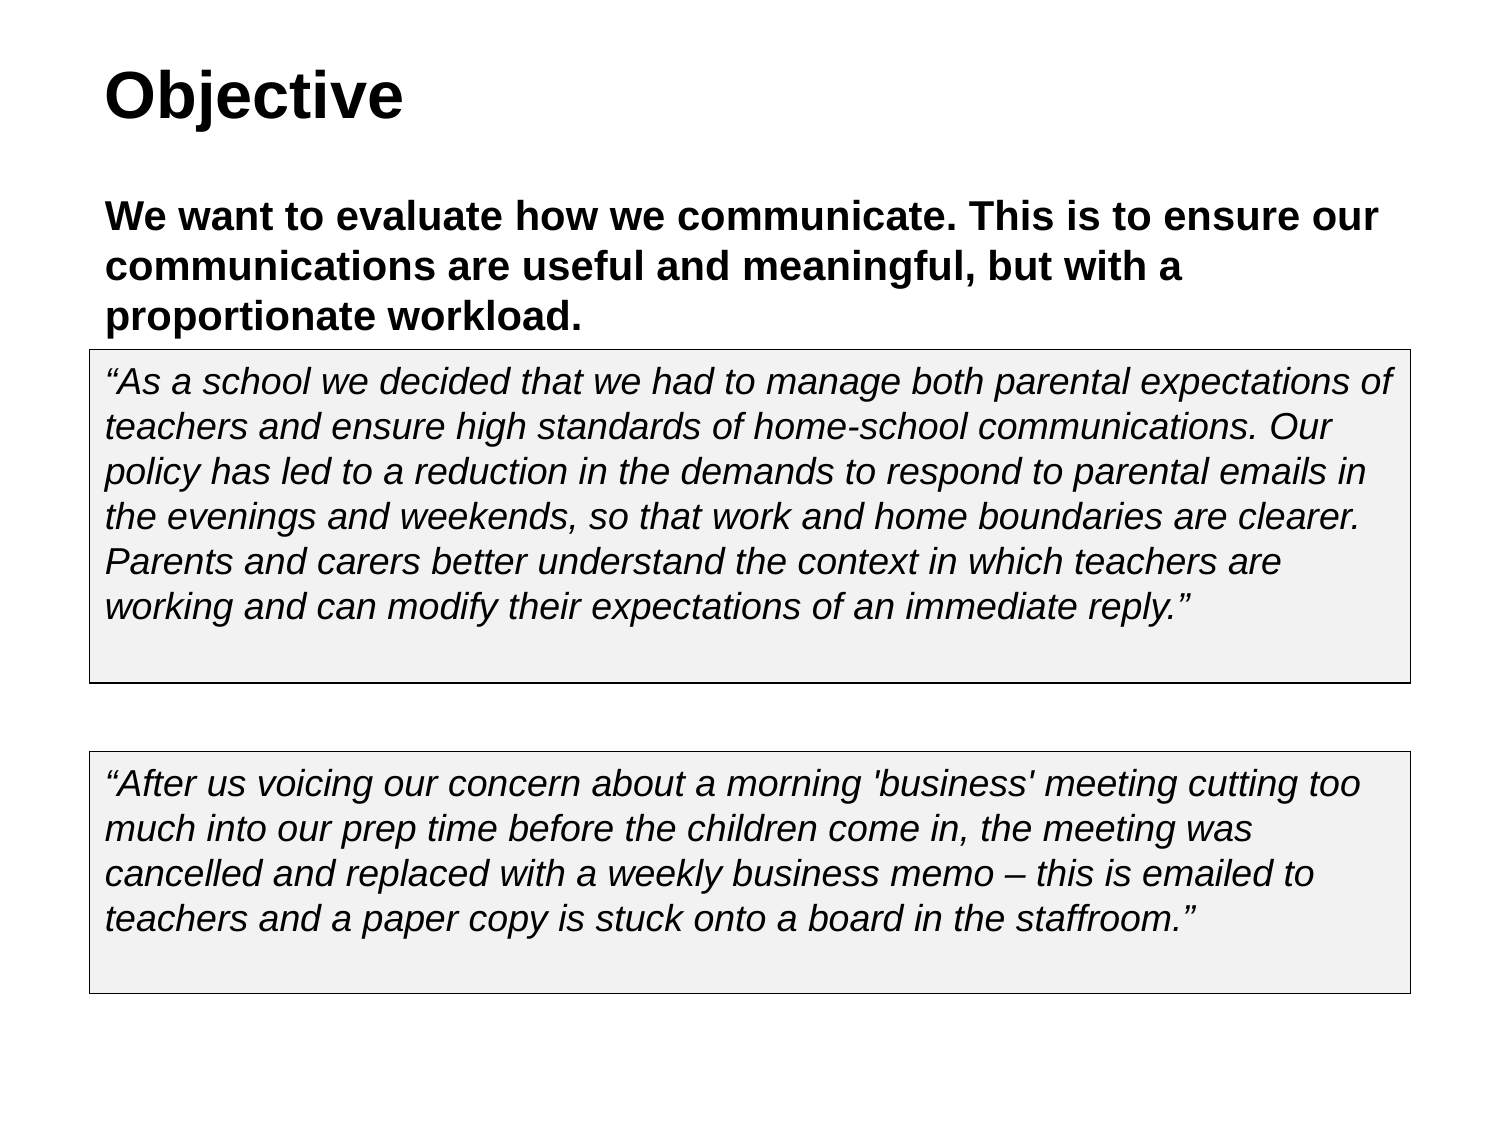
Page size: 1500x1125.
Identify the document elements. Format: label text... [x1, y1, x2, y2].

title Objective [89, 3, 1366, 181]
text_box “After us voicing our concern about a morning 'business' meeting cutting too much into our prep time before the children come in, the meeting was cancelled and replaced with a weekly business memo – this is emailed to teachers and a paper copy is stuck onto a board in the staffroom.” [89, 751, 1411, 994]
text_box “As a school we decided that we had to manage both parental expectations of teachers and ensure high standards of home-school communications. Our policy has led to a reduction in the demands to respond to parental emails in the evenings and weekends, so that work and home boundaries are clearer. Parents and carers better understand the context in which teachers are working and can modify their expectations of an immediate reply.” [89, 349, 1411, 683]
text_box We want to evaluate how we communicate. This is to ensure our communications are useful and meaningful, but with a proportionate workload. [89, 181, 1401, 345]
